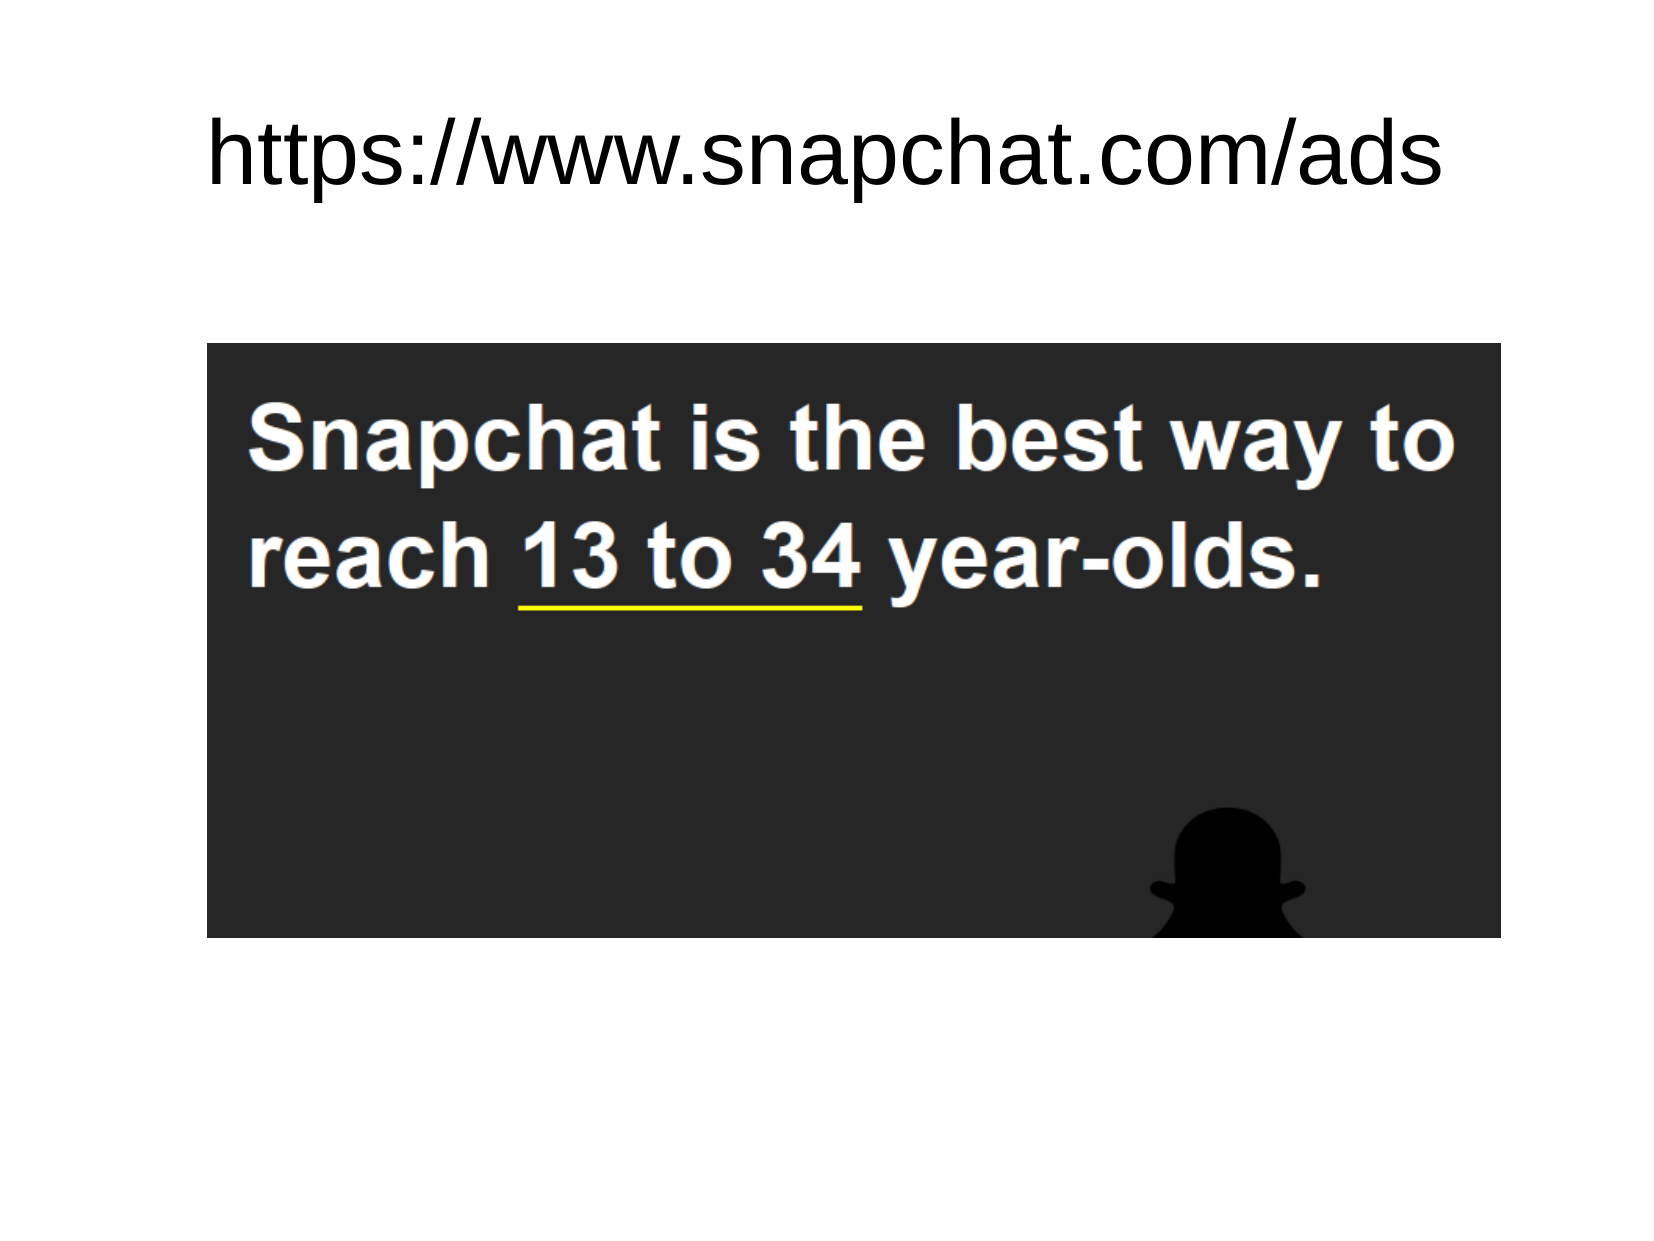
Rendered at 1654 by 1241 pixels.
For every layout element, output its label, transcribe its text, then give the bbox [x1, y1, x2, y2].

title https://www.snapchat.com/ads [82, 49, 1571, 257]
picture [207, 343, 1501, 938]
